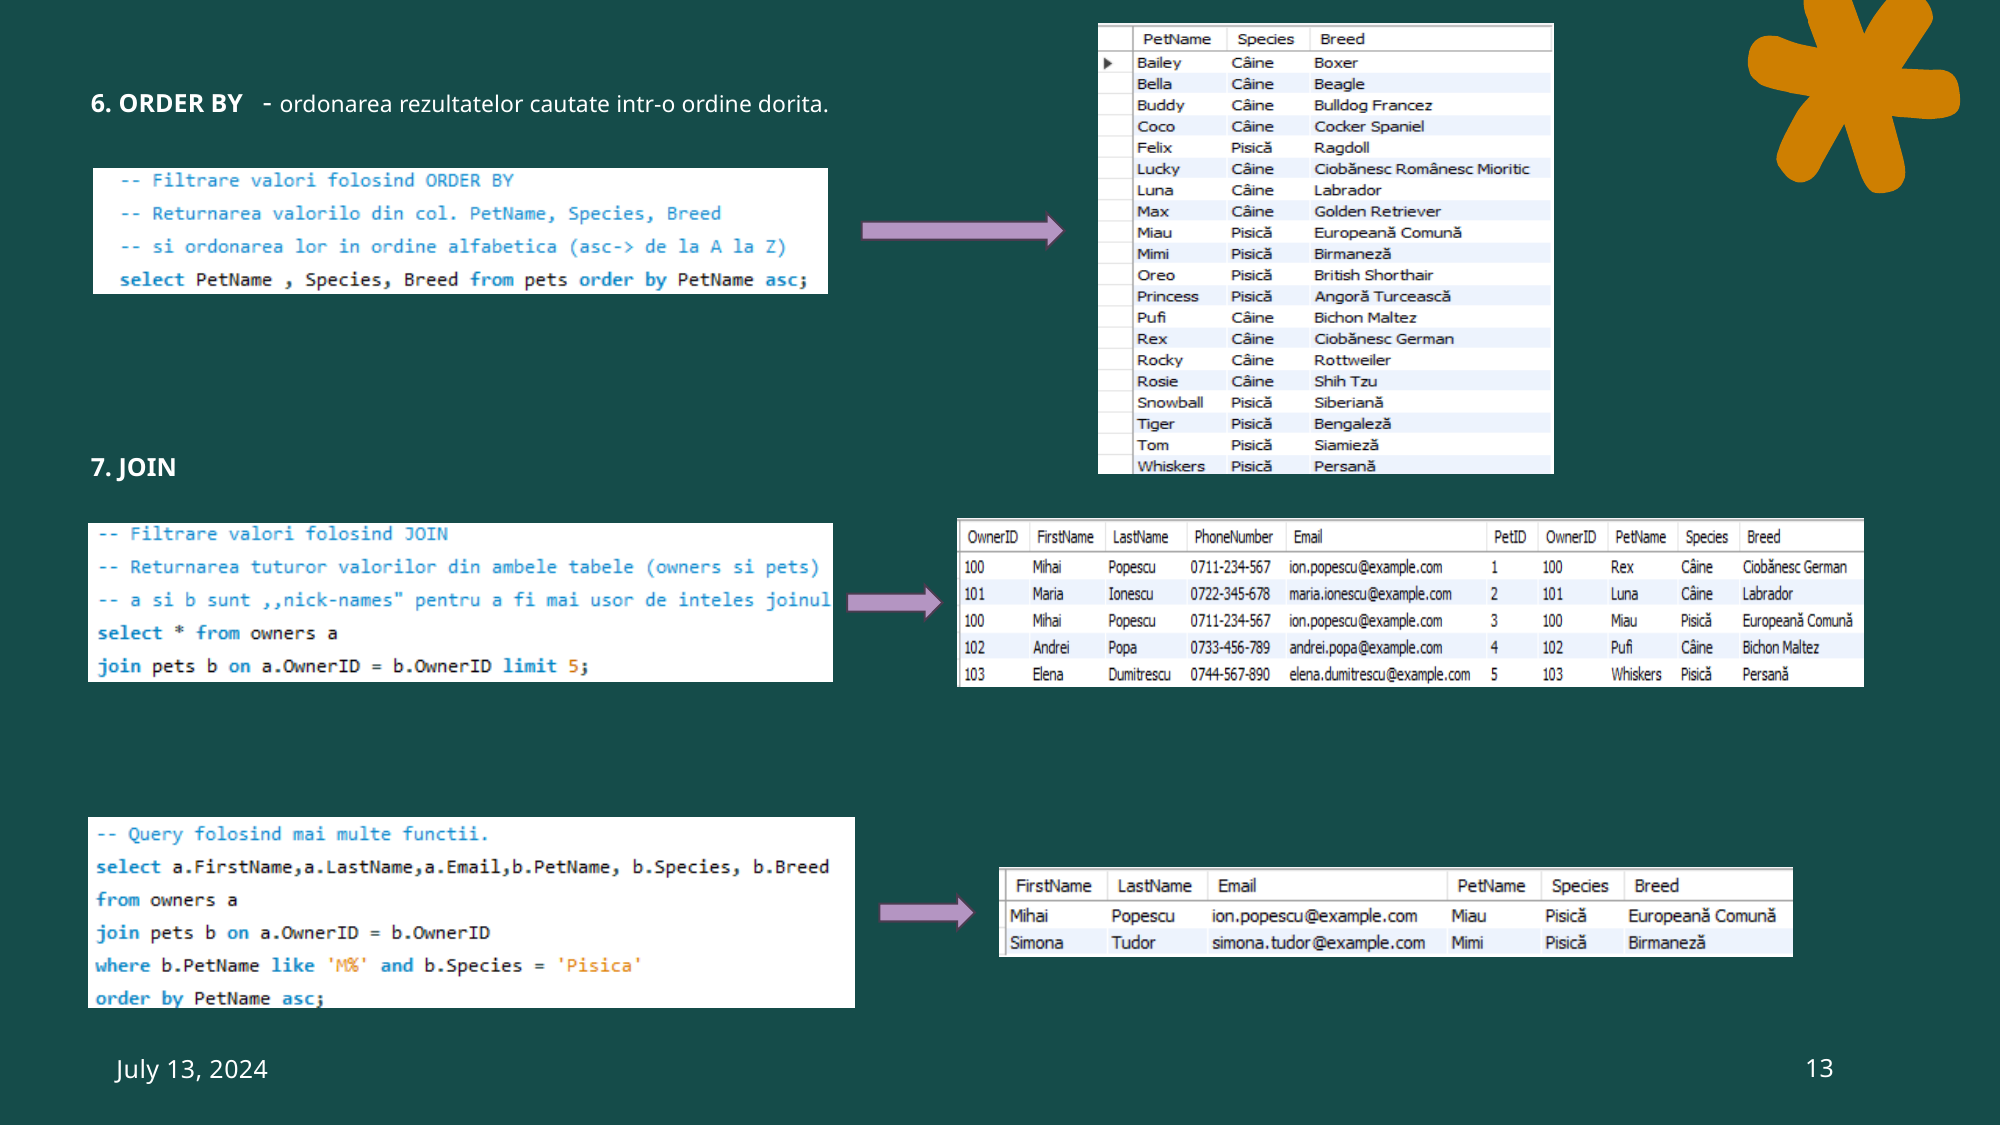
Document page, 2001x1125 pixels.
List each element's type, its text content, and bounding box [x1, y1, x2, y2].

text_box July 13, 2024 [116, 1008, 466, 1125]
text_box [879, 894, 975, 931]
text_box [861, 212, 1065, 249]
text_box [847, 584, 943, 621]
picture [88, 817, 855, 1008]
picture [1098, 23, 1554, 475]
picture [999, 867, 1793, 958]
picture [88, 523, 833, 682]
picture [957, 518, 1864, 687]
text_box 6. ORDER BY - ordonarea rezultatelor cautate intr-o ordine dorita. [75, 75, 846, 127]
text_box [1805, 1006, 2000, 1125]
picture [93, 168, 828, 294]
text_box 7. JOIN [75, 439, 846, 490]
